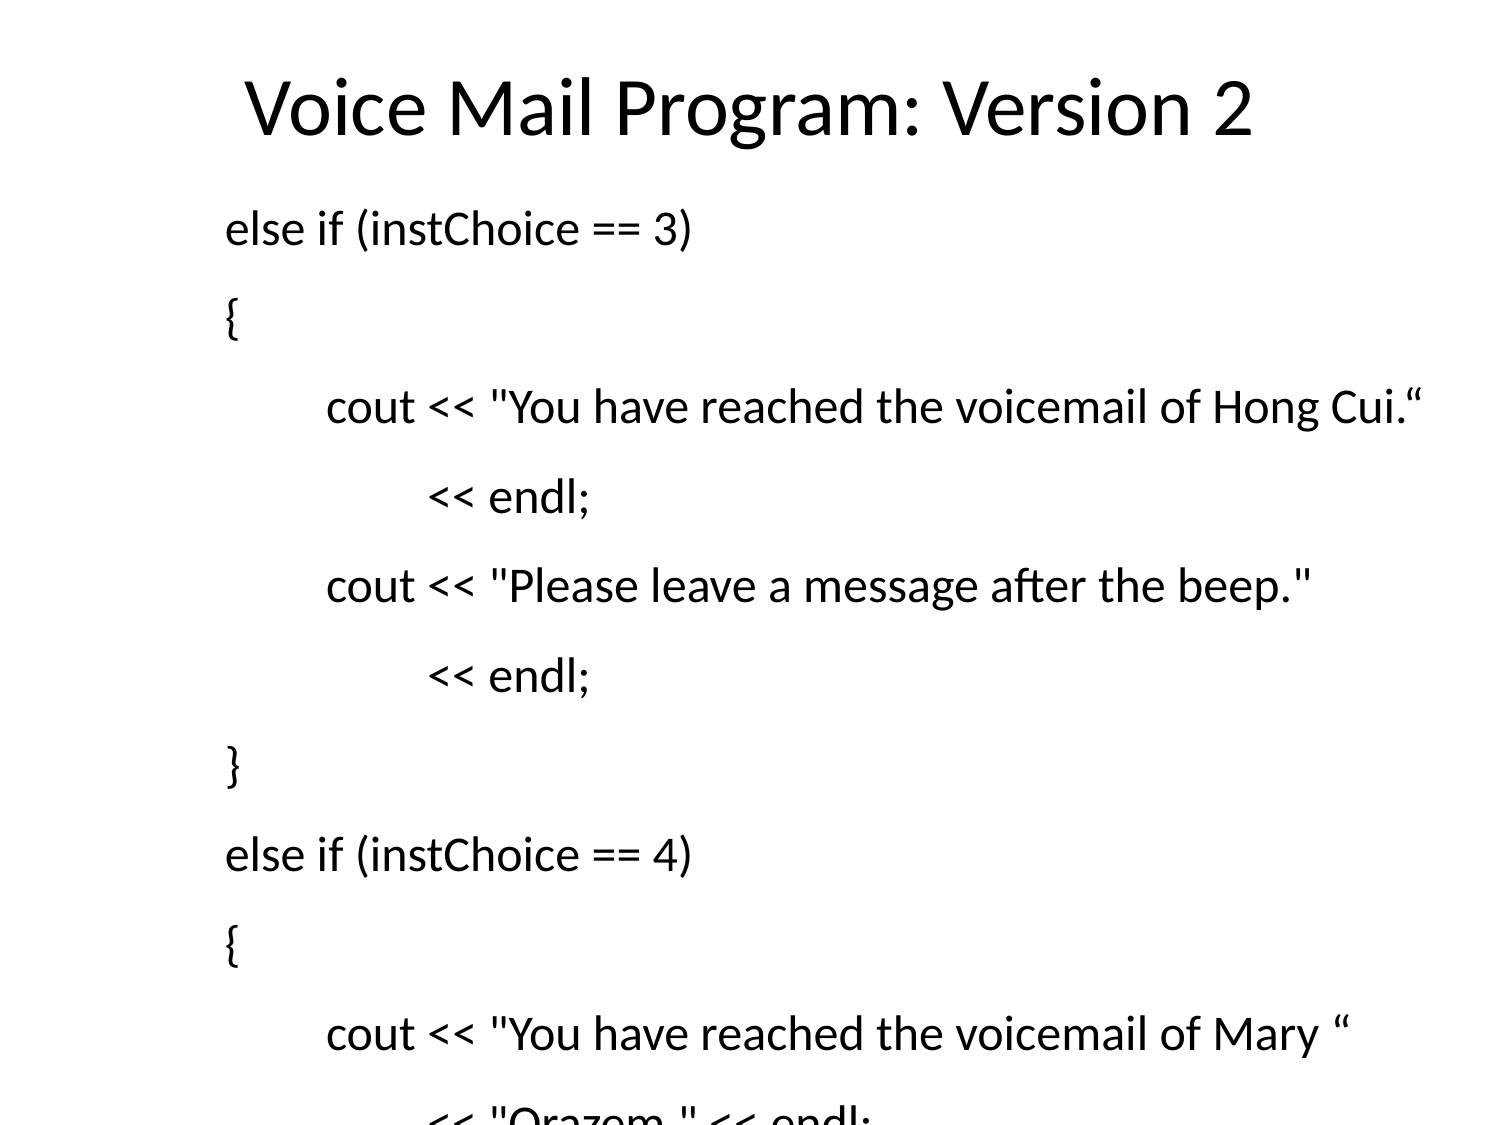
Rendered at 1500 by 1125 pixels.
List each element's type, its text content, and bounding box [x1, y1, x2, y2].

list else if (instChoice == 3) { cout << "You have reached the voicemail of Hong Cui.“ << endl; cout << "Please leave a message after the beep." << endl; } else if (instChoice == 4) { cout << "You have reached the voicemail of Mary “ << "Orazem." << endl; cout << " Please leave a message after the beep." << endl; } [75, 187, 1450, 1100]
title Voice Mail Program: Version 2 [75, 45, 1425, 163]
